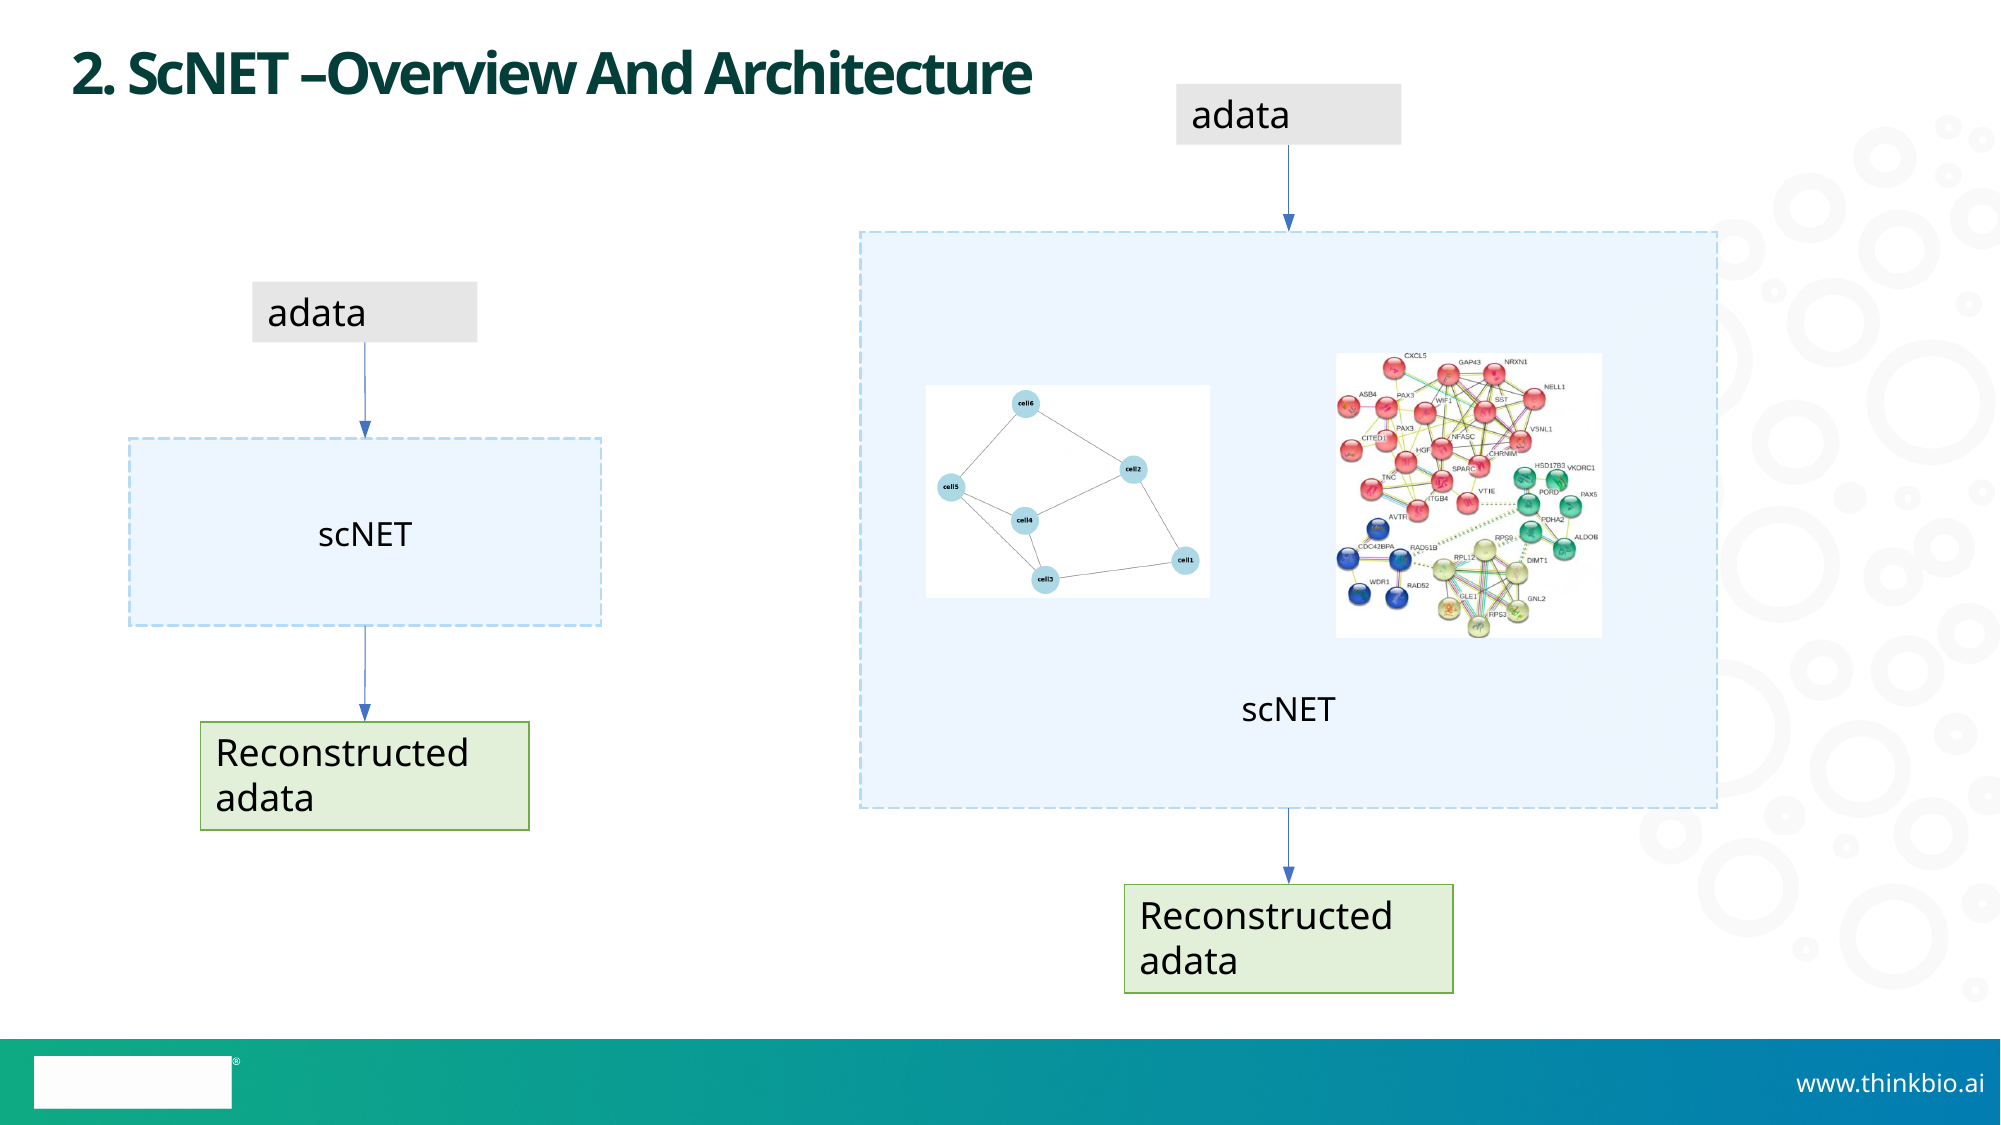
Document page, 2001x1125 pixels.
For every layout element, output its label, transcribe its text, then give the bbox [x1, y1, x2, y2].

picture [926, 385, 1210, 598]
picture [1336, 353, 1602, 638]
text_box adata [252, 281, 478, 343]
text_box scNET [129, 438, 602, 626]
text_box scNET [860, 231, 1717, 808]
text_box 2. ScNET –Overview And Architecture [56, 28, 1944, 115]
text_box Reconstructed adata [1124, 884, 1454, 993]
text_box adata [1176, 83, 1402, 145]
text_box Reconstructed adata [200, 721, 530, 831]
